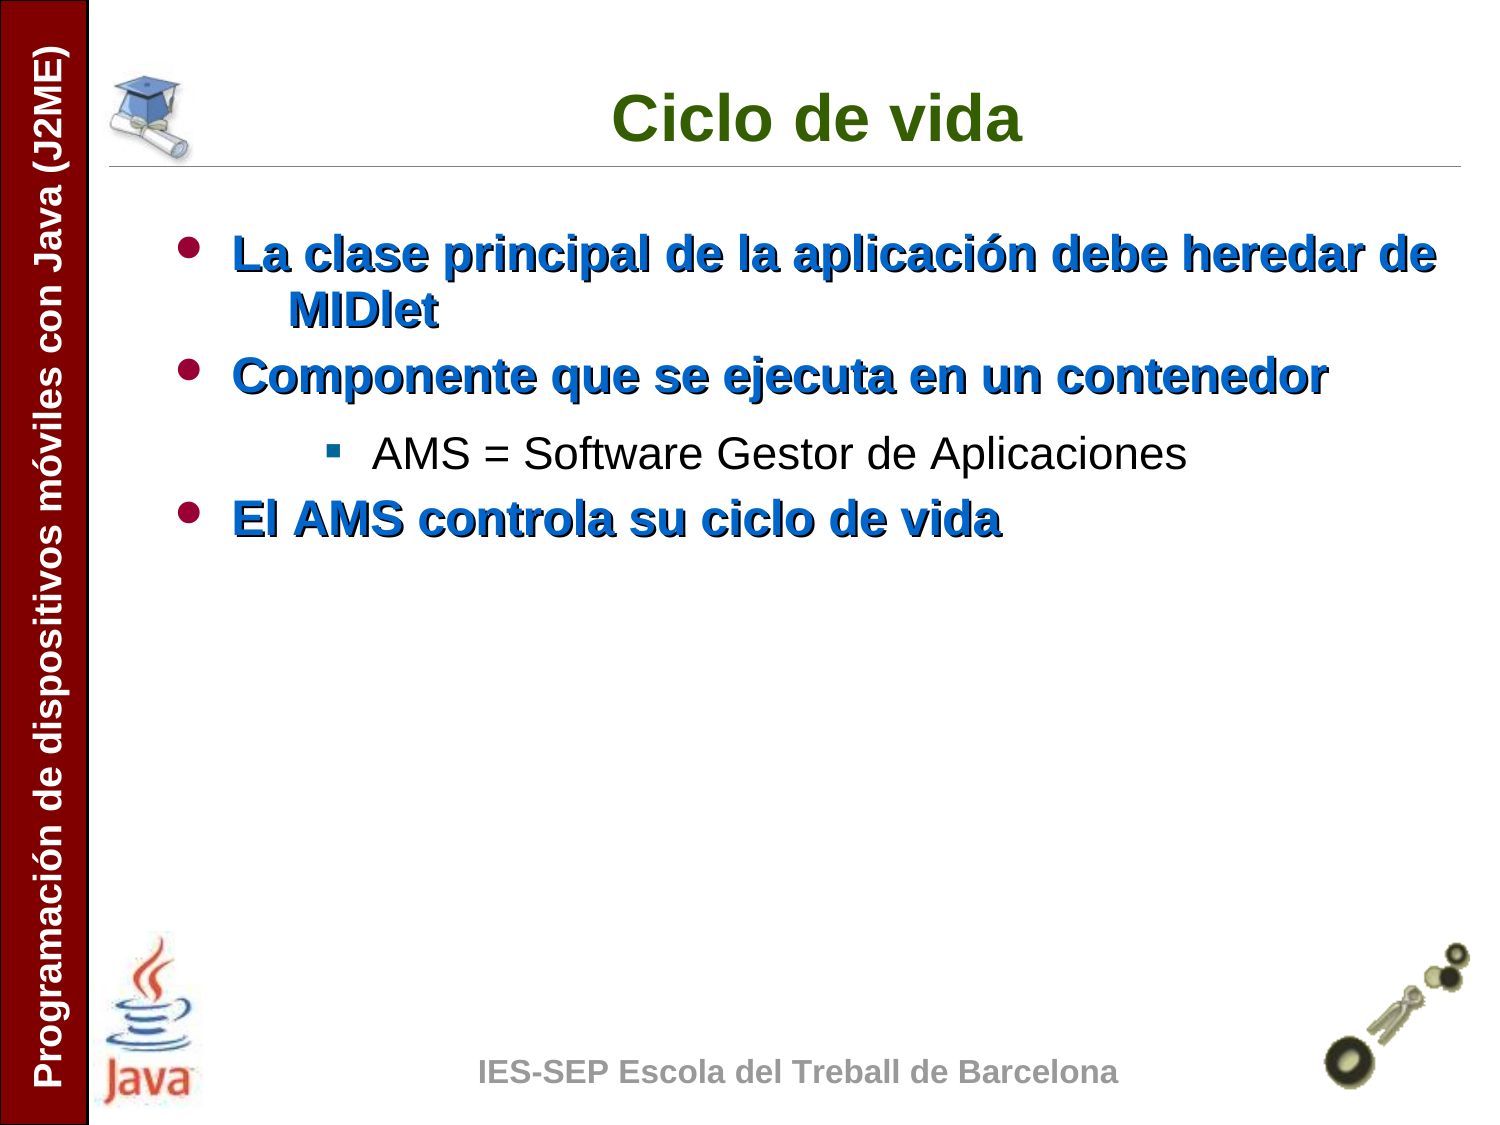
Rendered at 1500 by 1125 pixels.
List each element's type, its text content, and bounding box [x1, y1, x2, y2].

list La clase principal de la aplicación debe heredar de MIDlet Componente que se ejecuta en un contenedor AMS = Software Gestor de Aplicaciones El AMS controla su ciclo de vida [174, 224, 1451, 988]
title Ciclo de vida [211, 75, 1424, 163]
picture [93, 931, 204, 1109]
picture [93, 61, 206, 174]
picture [1322, 939, 1471, 1094]
